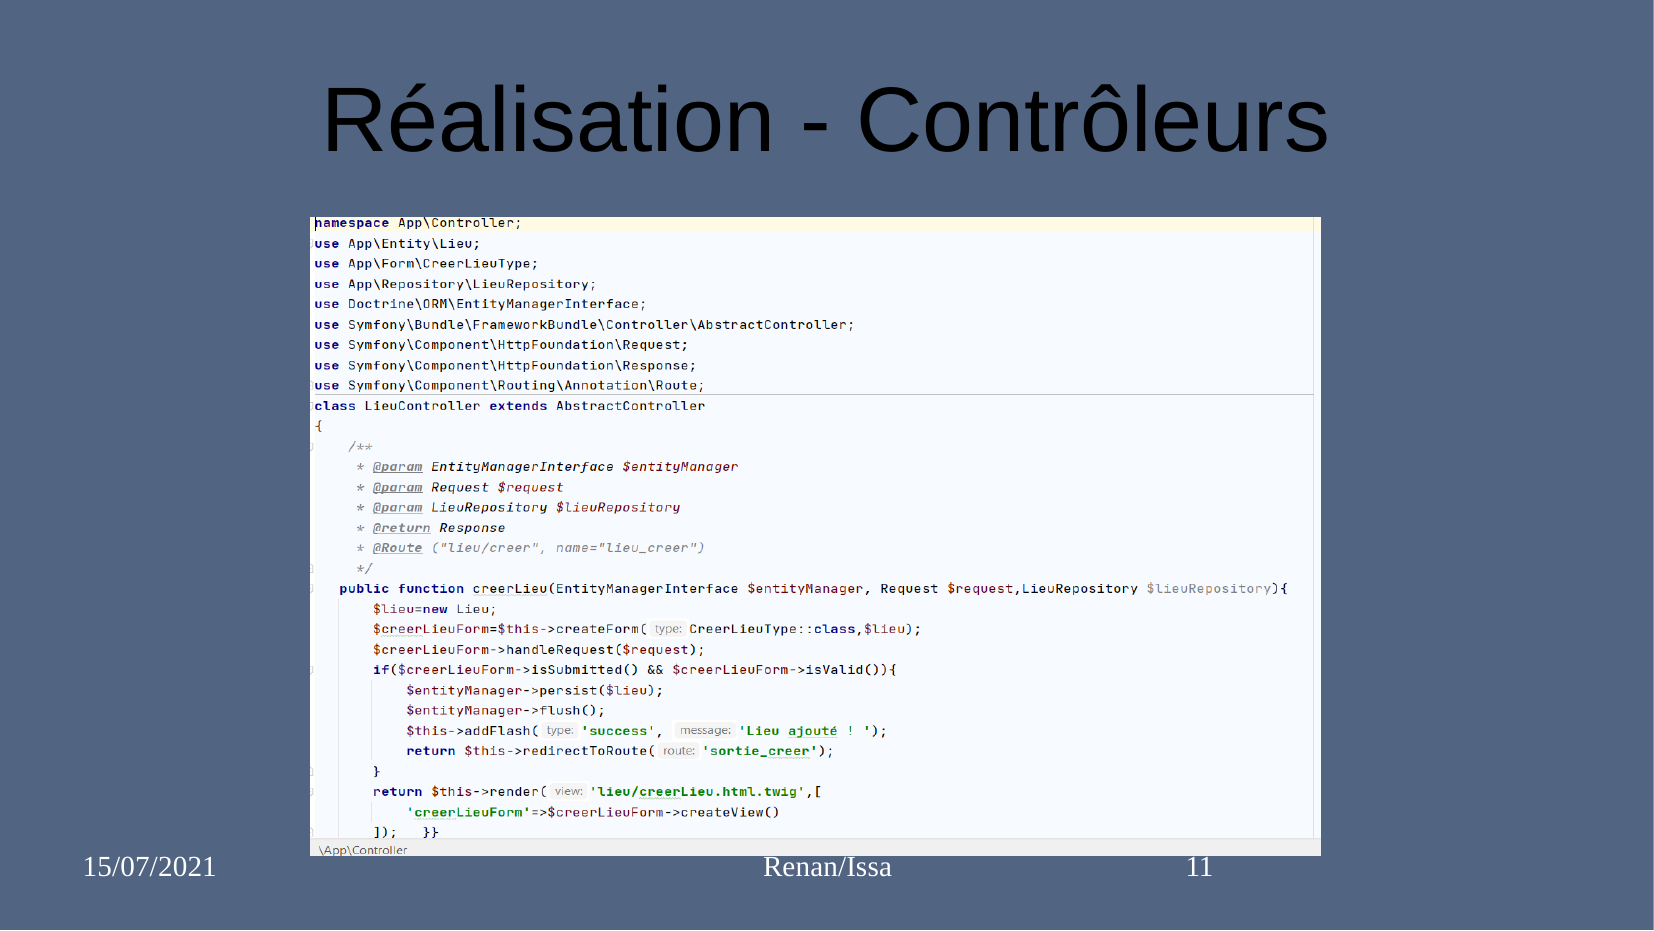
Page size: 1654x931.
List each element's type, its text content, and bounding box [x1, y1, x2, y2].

text_box 15/07/2021 [82, 847, 468, 912]
text_box [1185, 847, 1571, 912]
picture [310, 217, 1321, 856]
title Réalisation - Contrôleurs [82, 37, 1571, 193]
text_box Renan/Issa [565, 847, 1090, 912]
